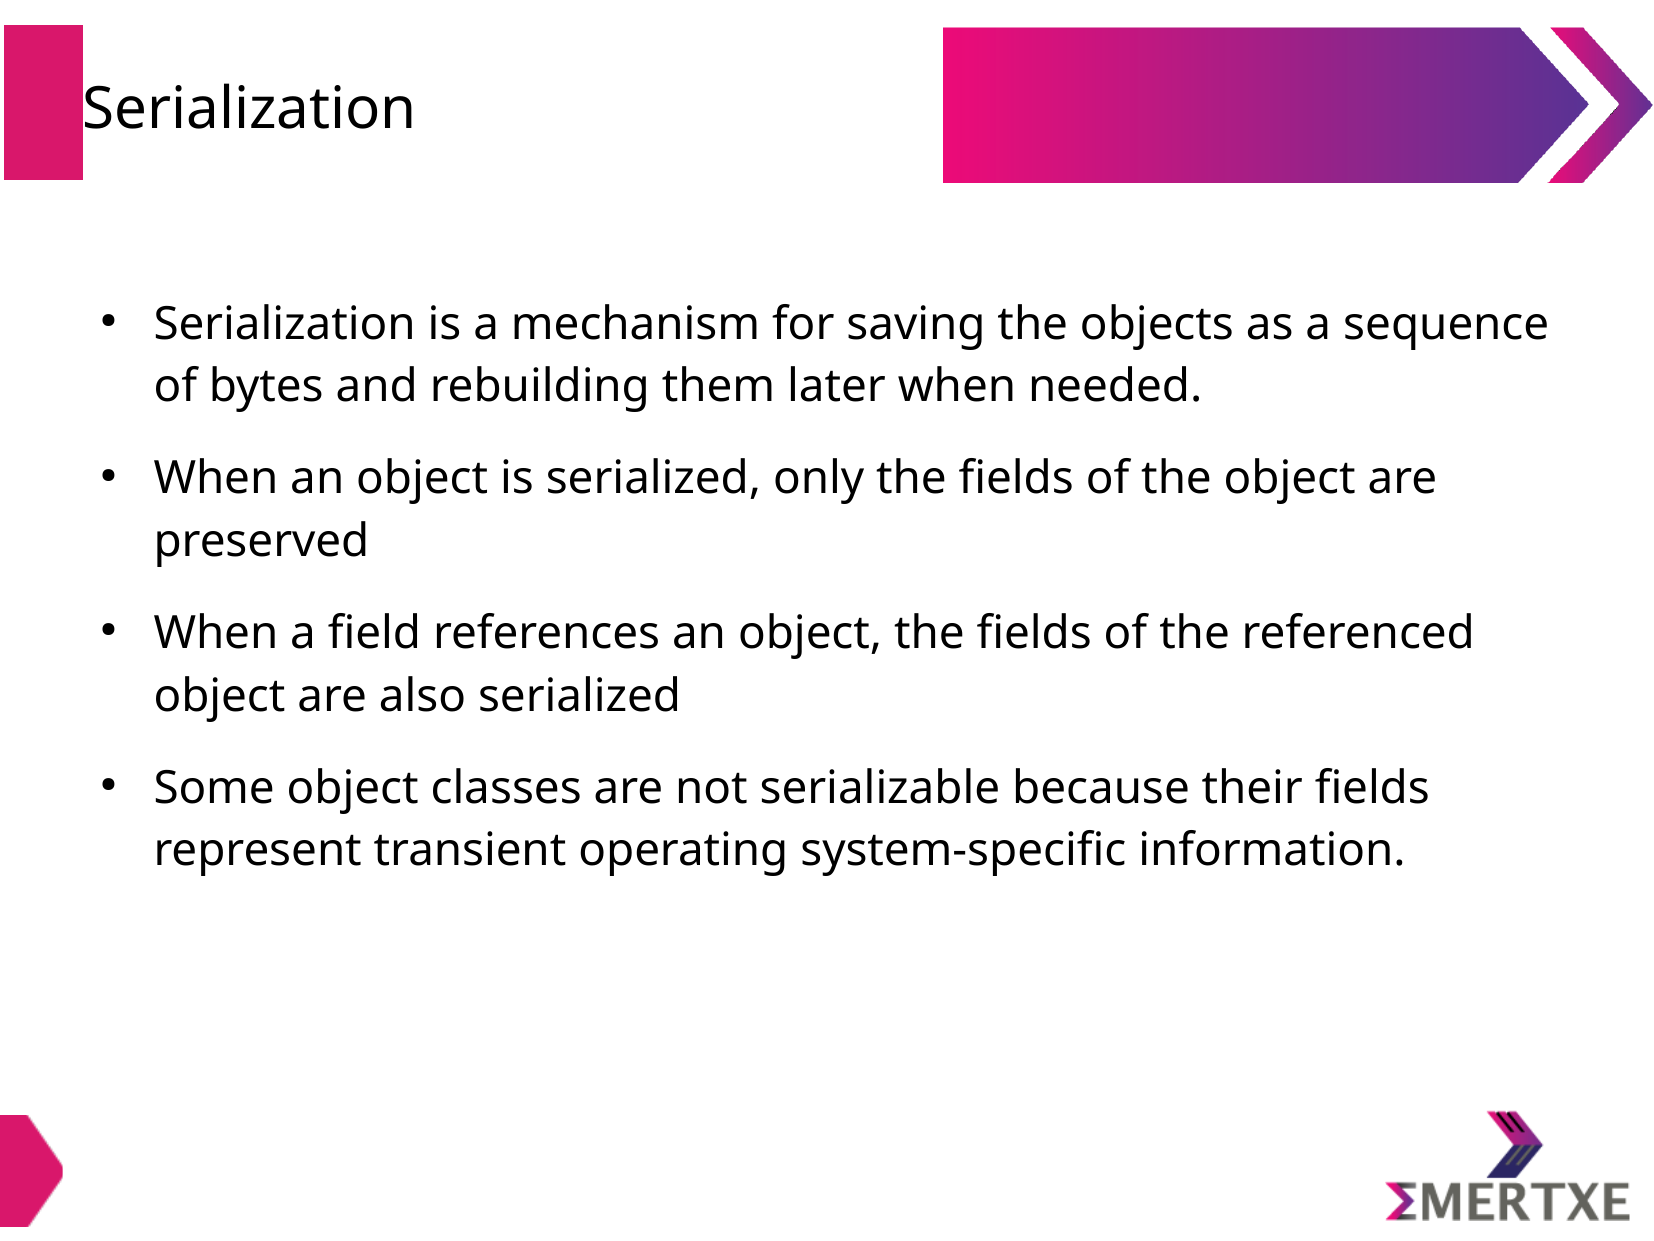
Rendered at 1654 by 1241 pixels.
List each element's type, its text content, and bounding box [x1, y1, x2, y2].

picture [1385, 1107, 1631, 1221]
title Serialization [82, 2, 1571, 210]
picture [1571, 27, 1653, 183]
list Serialization is a mechanism for saving the objects as a sequence of bytes and rebuilding them later when needed. When an object is serialized, only the fields of the object are preserved When a field references an object, the fields of the referenced object are also serialized Some object classes are not serializable because their fields represent transient operating system-specific information. [82, 290, 1571, 1010]
